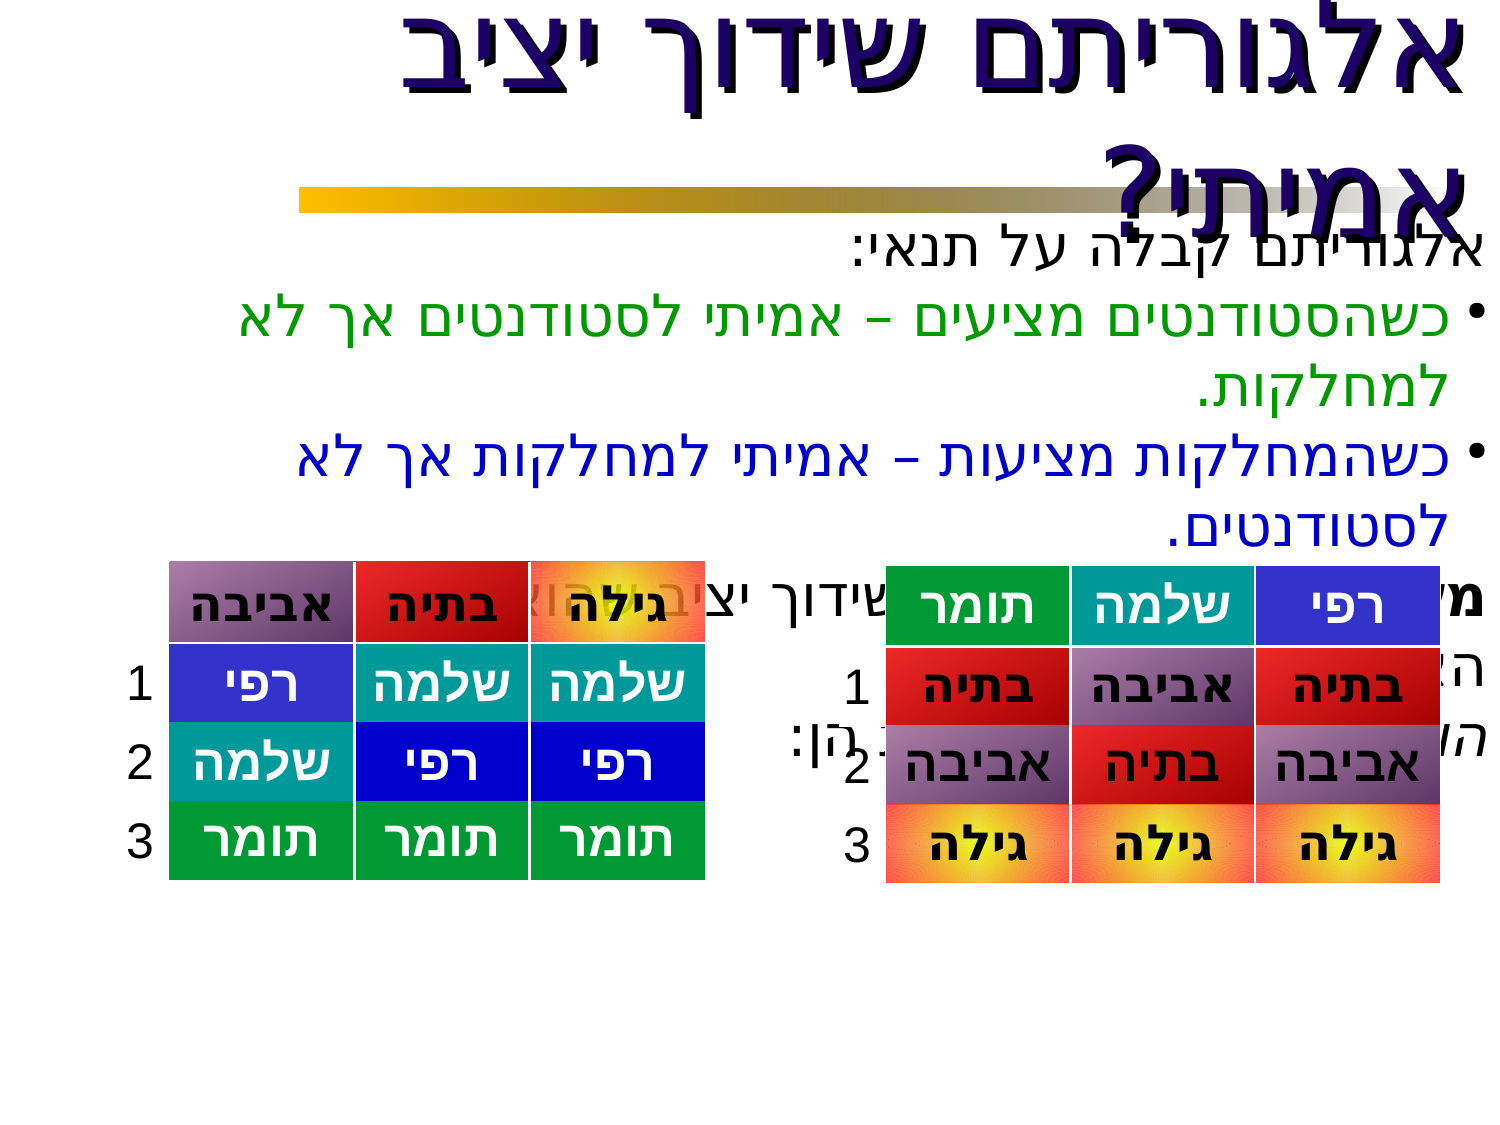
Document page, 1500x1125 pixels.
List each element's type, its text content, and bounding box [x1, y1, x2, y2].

table_cell שלמה [531, 644, 705, 722]
table_cell 2 [114, 723, 169, 799]
table_cell בתיה [886, 648, 1069, 725]
table_cell תומר [356, 801, 528, 880]
table_cell גילה [886, 804, 1069, 883]
table_cell שלמה [169, 722, 353, 801]
table_header בתיה [356, 562, 528, 642]
table_header רפי [1256, 566, 1440, 645]
table_cell שלמה [356, 644, 528, 722]
table_header תומר [886, 566, 1069, 645]
table_cell תומר [169, 801, 353, 880]
table_cell 3 [114, 801, 169, 880]
table_cell רפי [531, 722, 705, 801]
table_header אביבה [169, 562, 353, 642]
table_cell 2 [839, 727, 885, 803]
title אלגוריתם שידוך יציב אמיתי? [0, 37, 1486, 188]
table_cell גילה [1256, 804, 1440, 883]
table_cell בתיה [1256, 648, 1440, 725]
table_cell רפי [169, 644, 353, 722]
table_cell 1 [839, 647, 885, 724]
table_cell אביבה [1072, 648, 1254, 725]
table_cell אביבה [886, 725, 1069, 804]
table_cell גילה [1072, 804, 1254, 883]
table_header [114, 562, 169, 643]
table_cell רפי [356, 722, 528, 801]
table_cell בתיה [1072, 725, 1254, 804]
table_cell אביבה [1256, 725, 1440, 804]
table_header גילה [531, 562, 705, 642]
table_cell 3 [839, 806, 885, 883]
table_header שלמה [1072, 566, 1254, 645]
text_box אלגוריתם קבלה על תנאי: כשהסטודנטים מציעים – אמיתי לסטודנטים אך לא למחלקות. כשהמחלקות מציעות – אמיתי למחלקות אך לא לסטודנטים. משפט. לא קיים אלג' לשידוך יציב שהוא אמיתי לשני הצדדים! הוכחה. נניח שההעדפות הן: בכל שידוך יציב, גילה ותומר משודכים. לכן יש 2 שידוכים יציבים. אם האלג' בוחר ר-ב ש-א, אז אביבה יכולה להרויח מ: ר>ת>ש. אם האלג' בוחר ר-א ש-ב, אז רפי יכול להרויח מ: ב>ג>א. [2, 200, 1500, 1125]
table_header [839, 566, 885, 646]
table_cell תומר [531, 801, 705, 880]
table_cell 1 [114, 643, 169, 720]
